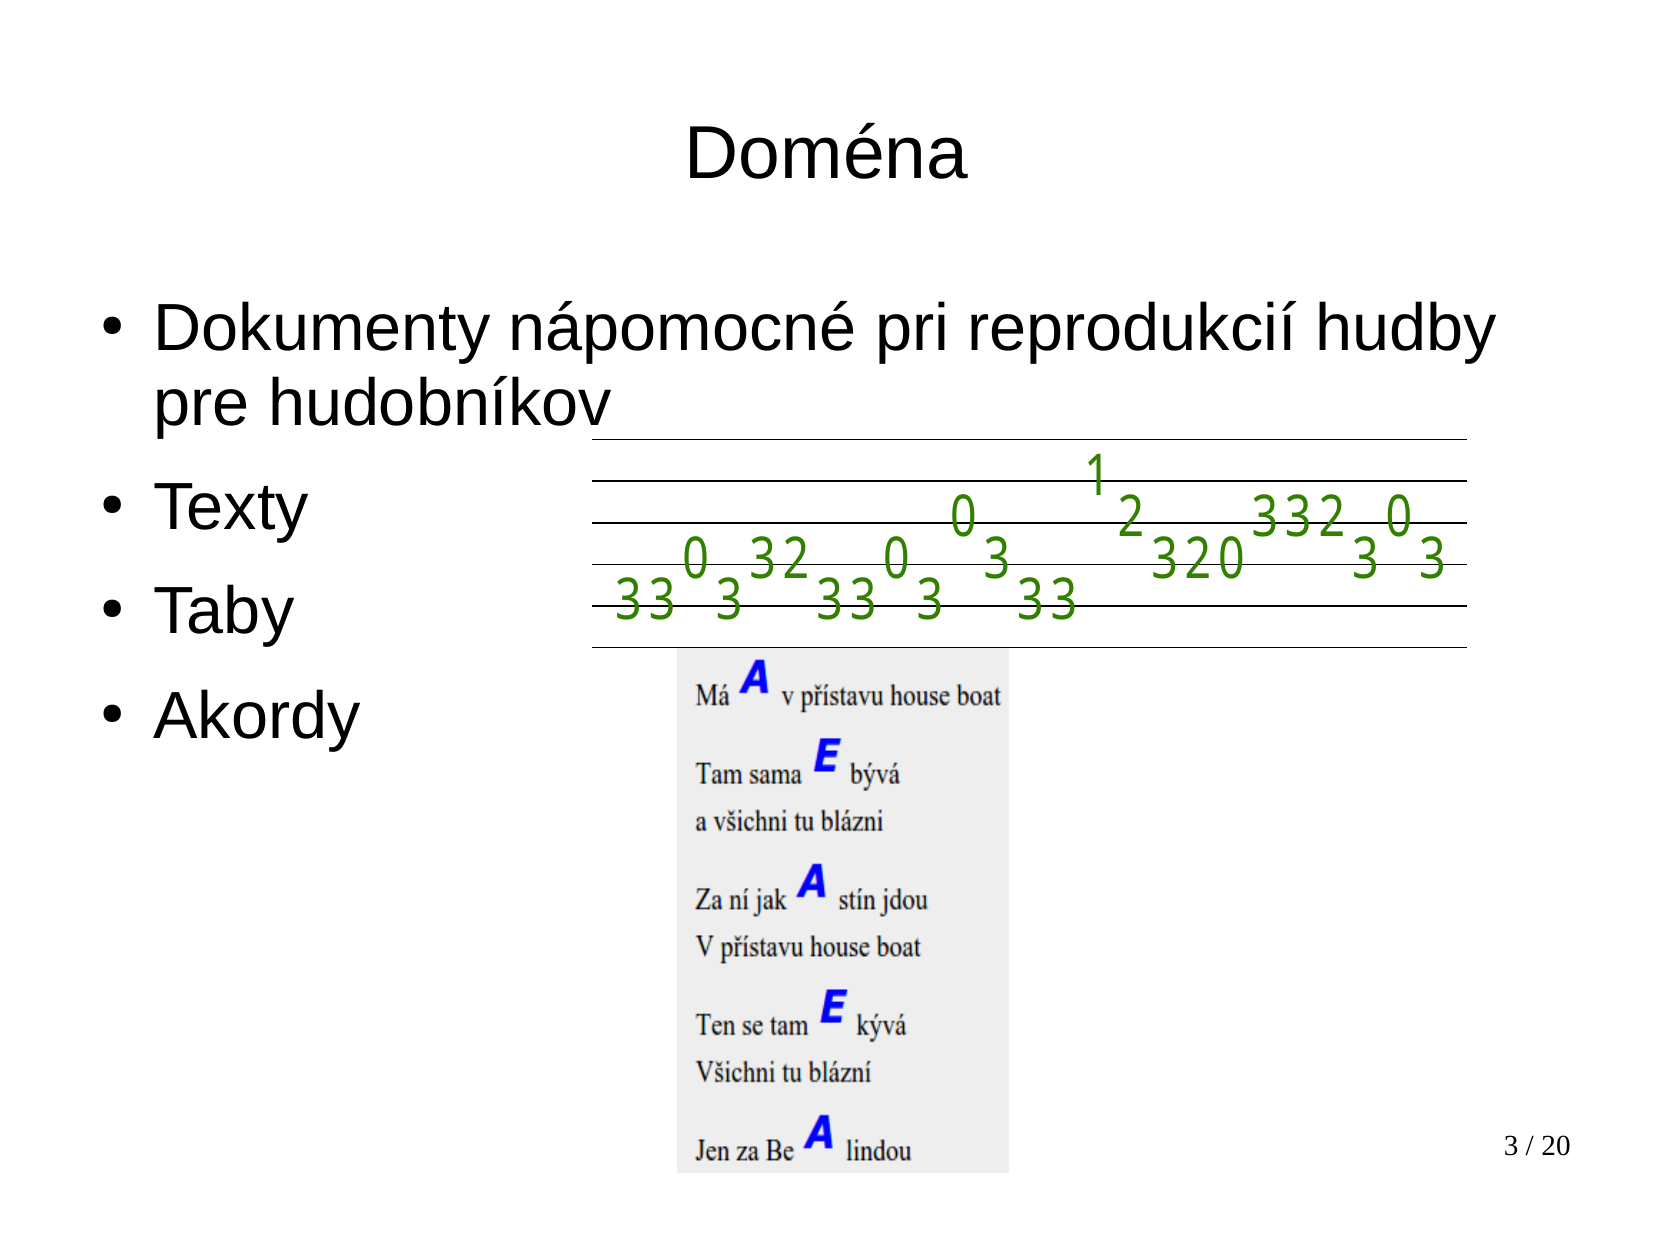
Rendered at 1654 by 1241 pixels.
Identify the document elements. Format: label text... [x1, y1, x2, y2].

list Dokumenty nápomocné pri reprodukcií hudby pre hudobníkov Texty Taby Akordy [82, 290, 1571, 1112]
title Doména [82, 49, 1571, 257]
picture [590, 437, 1469, 1173]
